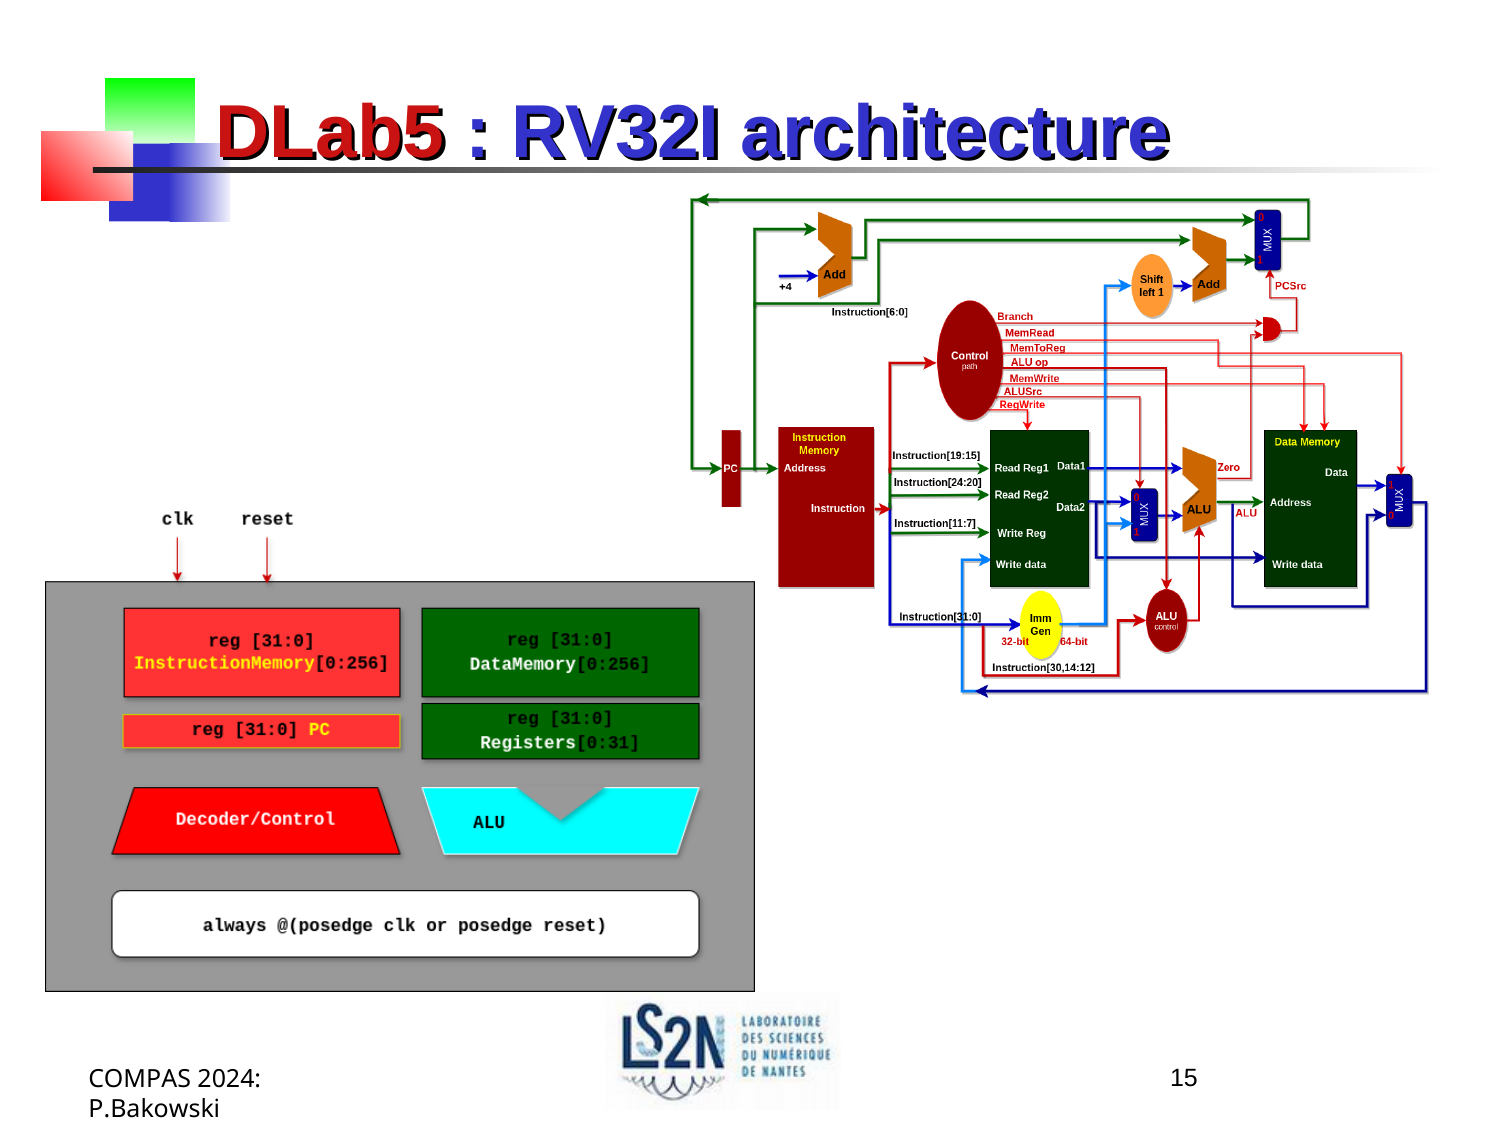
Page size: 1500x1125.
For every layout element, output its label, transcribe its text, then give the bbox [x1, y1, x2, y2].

picture [45, 192, 1435, 1110]
title DLab5 : RV32I architecture [200, 74, 1381, 180]
